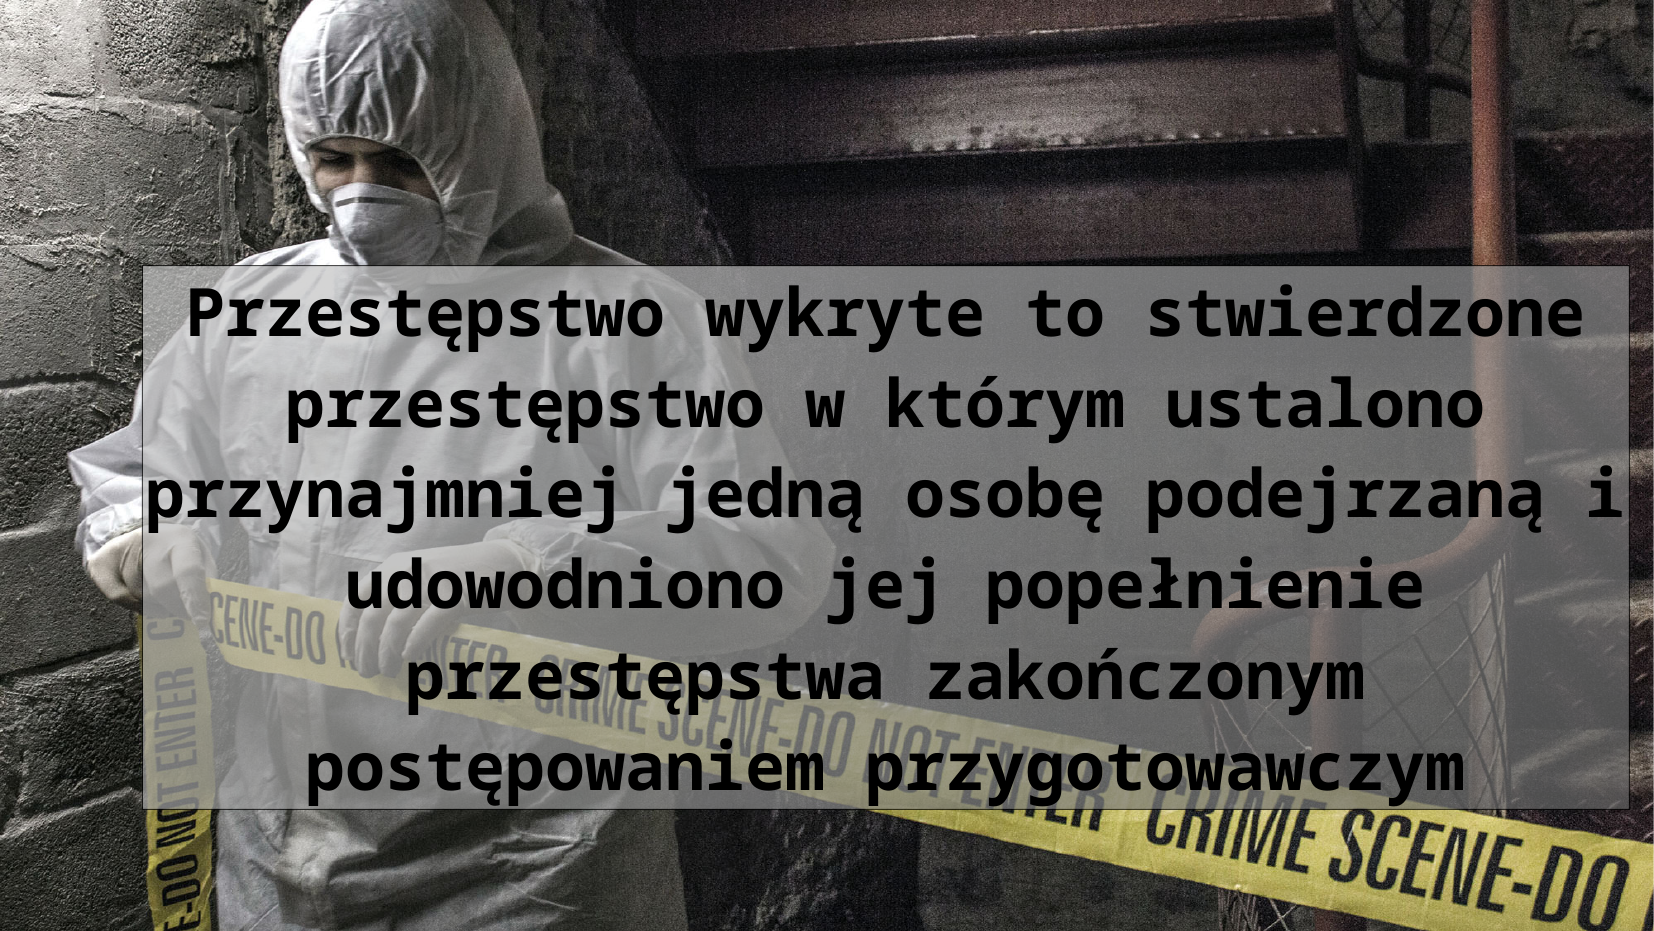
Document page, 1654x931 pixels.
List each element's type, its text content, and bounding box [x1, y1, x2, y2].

subtitle Przestępstwo wykryte to stwierdzone przestępstwo w którym ustalono przynajmniej jedną osobę podejrzaną i udowodniono jej popełnienie przestępstwa zakończonym postępowaniem przygotowawczym [141, 318, 1630, 756]
picture [0, 0, 1654, 931]
